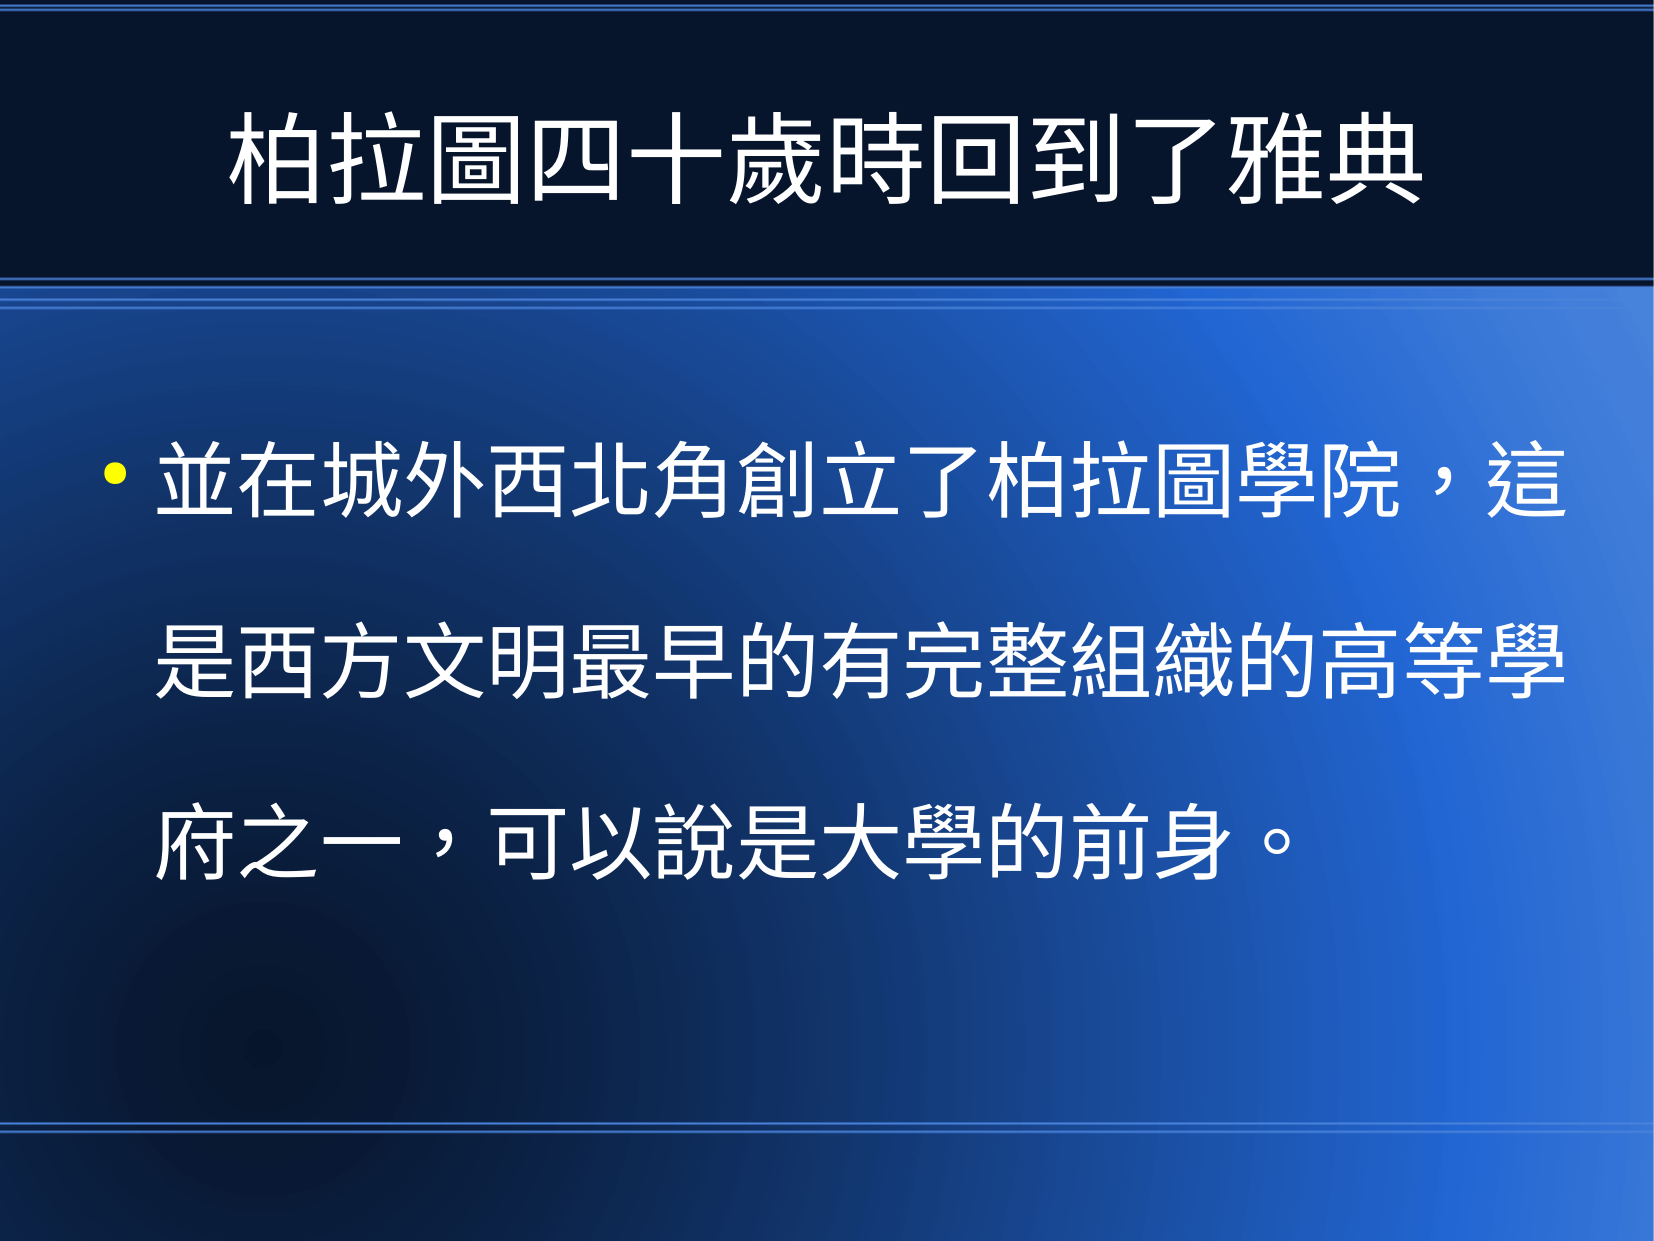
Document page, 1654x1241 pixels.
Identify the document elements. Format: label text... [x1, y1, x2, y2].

title 柏拉圖四十歲時回到了雅典 [82, 49, 1571, 257]
list 並在城外西北角創立了柏拉圖學院，這是西方文明最早的有完整組織的高等學府之一，可以說是大學的前身。 [82, 355, 1571, 1241]
picture [0, 0, 1654, 1241]
